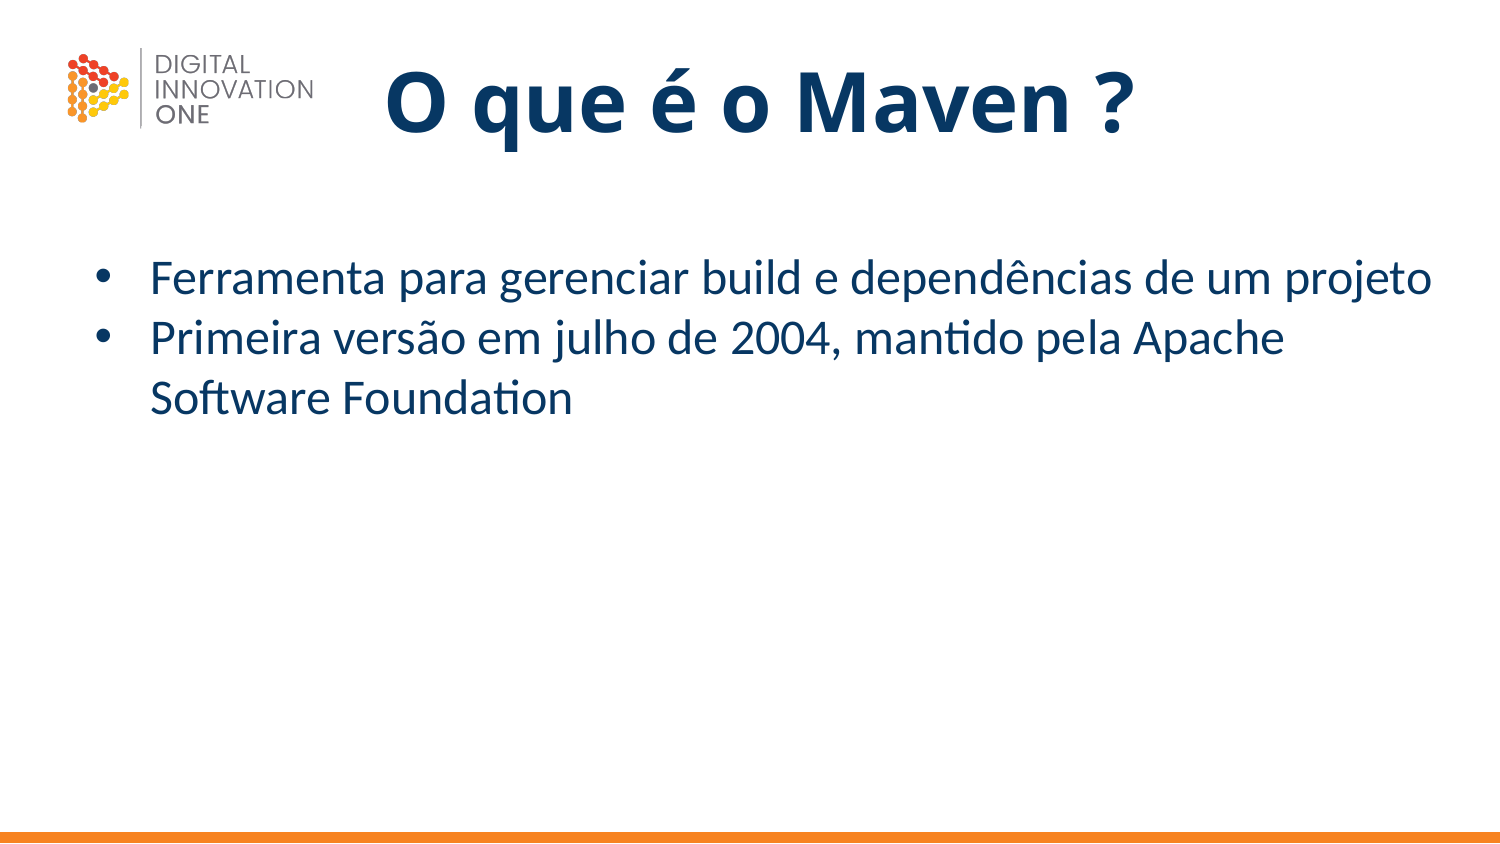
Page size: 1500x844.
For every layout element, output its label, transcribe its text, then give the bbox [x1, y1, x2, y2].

text_box Ferramenta para gerenciar build e dependências de um projeto Primeira versão em julho de 2004, mantido pela Apache Software Foundation [66, 229, 1458, 730]
subtitle O que é o Maven ? [51, 50, 1449, 148]
picture [51, 39, 330, 137]
text_box [0, 832, 1500, 843]
